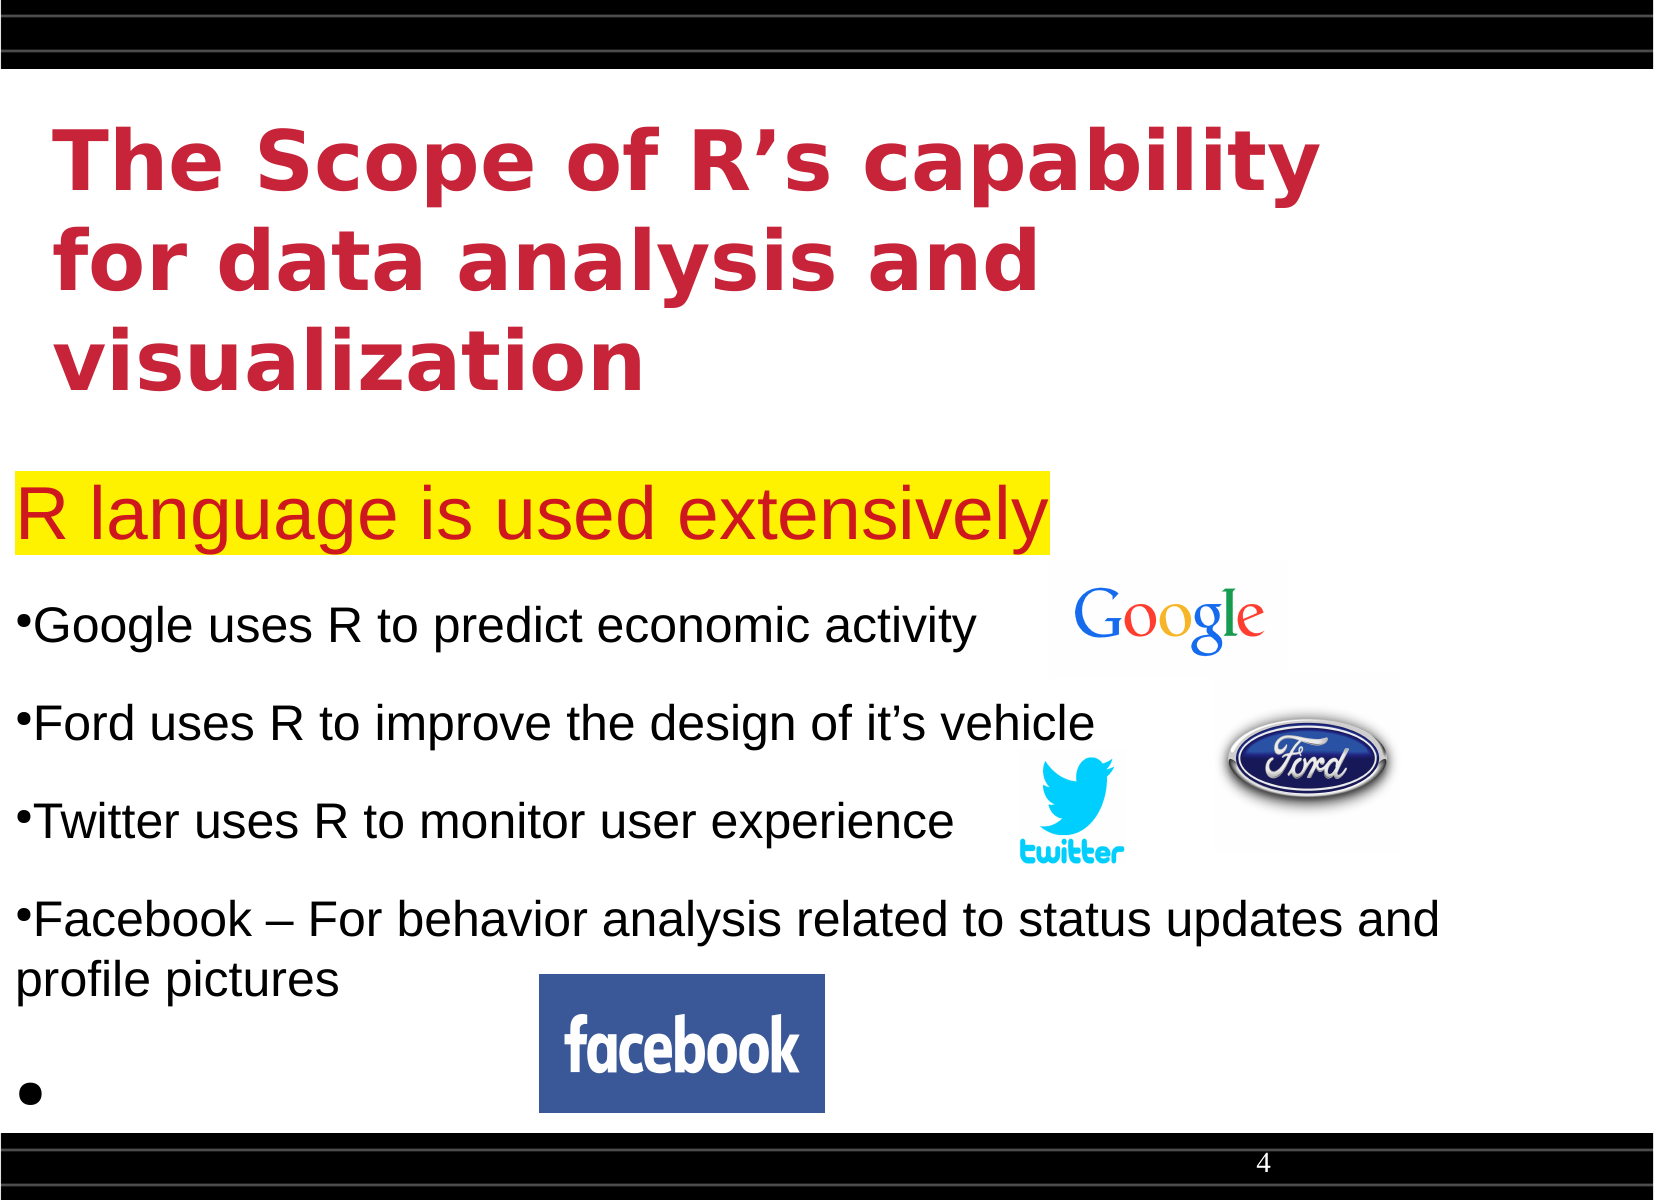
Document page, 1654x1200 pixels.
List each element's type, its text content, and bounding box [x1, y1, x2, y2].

picture [1019, 750, 1126, 866]
list R language is used extensively Google uses R to predict economic activity Ford uses R to improve the design of it’s vehicle Twitter uses R to monitor user experience Facebook – For behavior analysis related to status updates and profile pictures [14, 464, 1530, 1084]
picture [1049, 562, 1401, 852]
picture [539, 974, 825, 1113]
title The Scope of R’s capability for data analysis and visualization [52, 69, 1425, 446]
